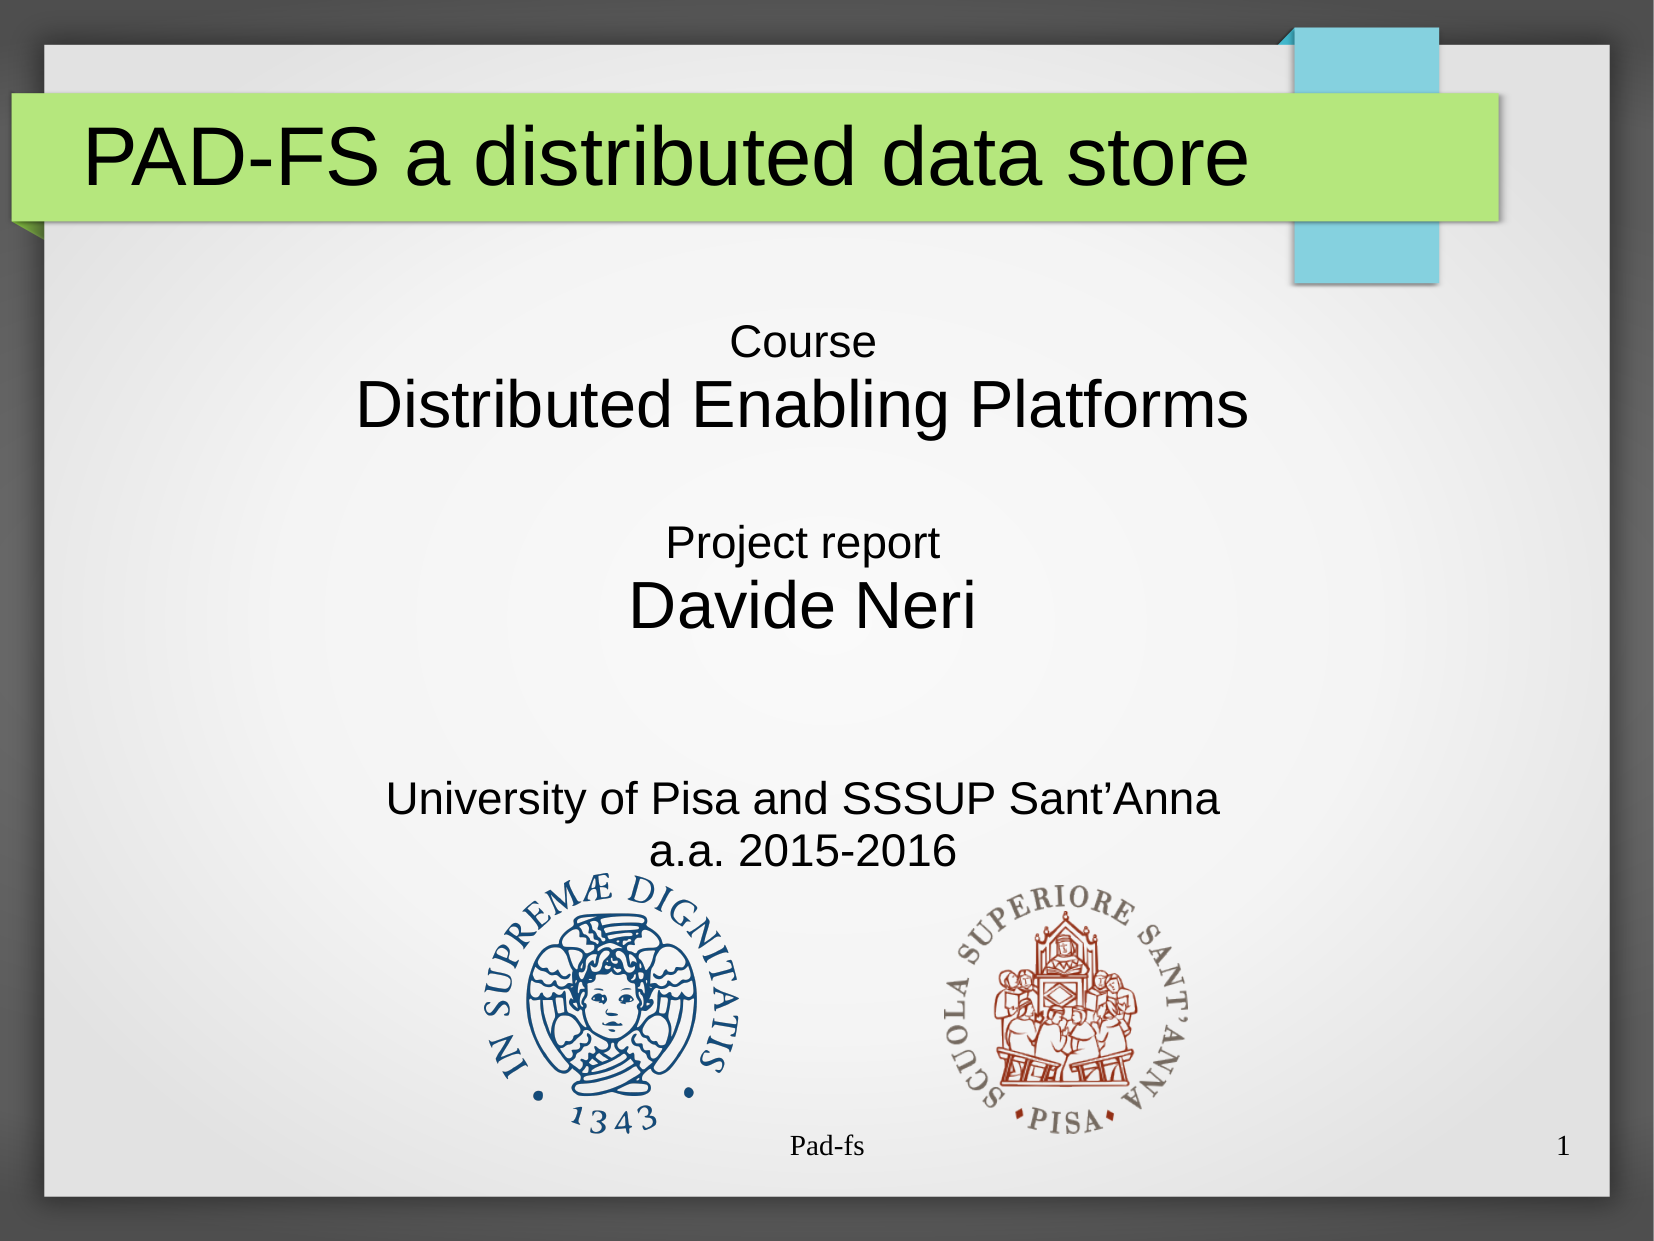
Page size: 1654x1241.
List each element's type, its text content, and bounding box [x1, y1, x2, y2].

picture [0, 0, 1654, 1241]
subtitle Course Distributed Enabling Platforms Project report Davide Neri University of Pisa and SSSUP Sant’Anna a.a. 2015-2016 [59, 236, 1548, 956]
title PAD-FS a distributed data store [82, 52, 1571, 260]
